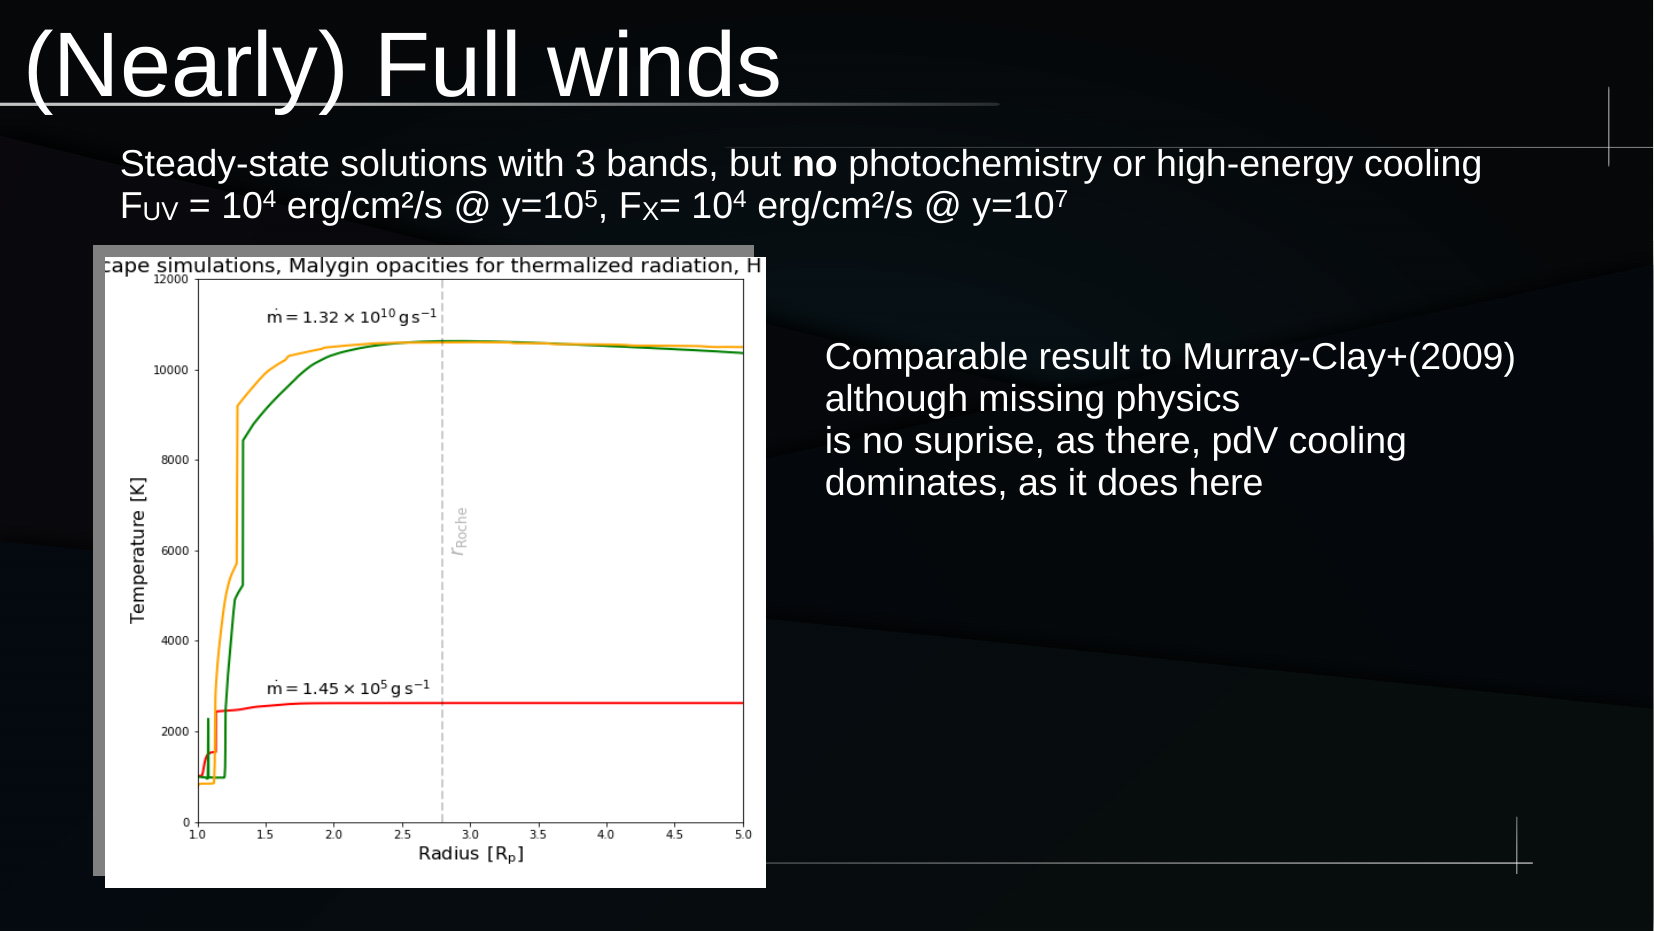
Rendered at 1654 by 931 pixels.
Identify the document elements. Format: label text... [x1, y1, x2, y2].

picture [0, 0, 1654, 931]
text_box Comparable result to Murray-Clay+(2009) although missing physics is no suprise, as there, pdV cooling dominates, as it does here [810, 327, 1546, 595]
title (Nearly) Full winds [23, 11, 1589, 119]
text_box Steady-state solutions with 3 bands, but no photochemistry or high-energy cooling FUV = 104 erg/cm²/s @ y=105, FX= 104 erg/cm²/s @ y=107 [105, 135, 1561, 328]
